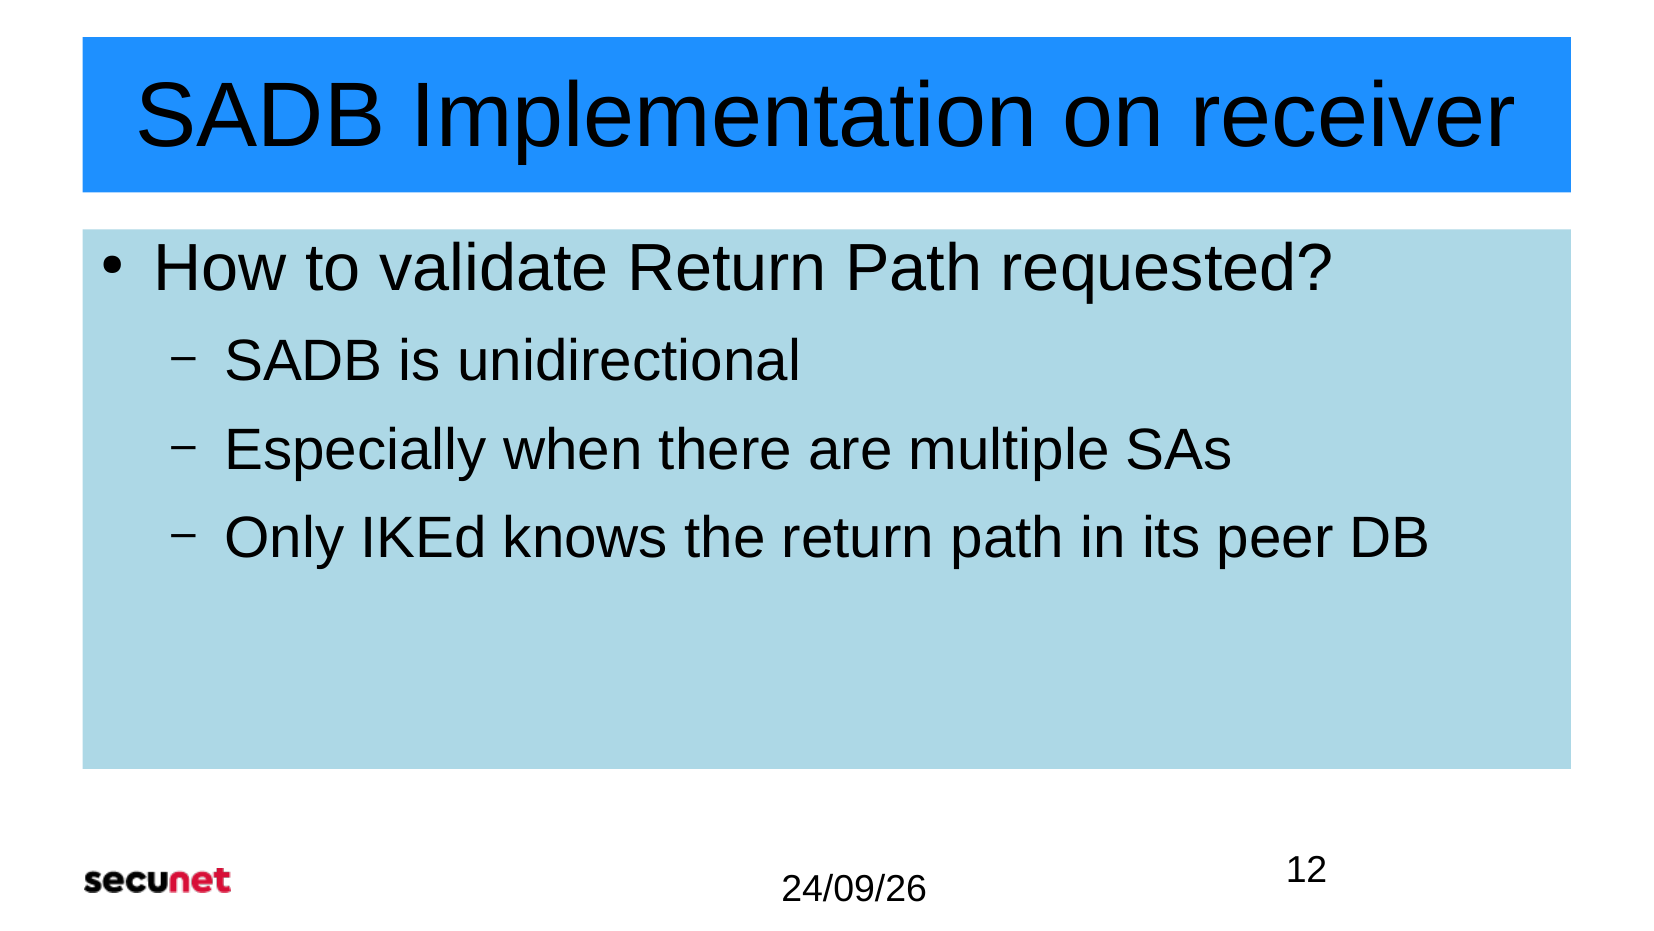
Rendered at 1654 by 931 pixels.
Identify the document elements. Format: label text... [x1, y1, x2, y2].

title SADB Implementation on receiver [82, 37, 1571, 193]
list How to validate Return Path requested? SADB is unidirectional Especially when there are multiple SAs Only IKEd knows the return path in its peer DB [82, 229, 1571, 769]
picture [84, 868, 231, 893]
